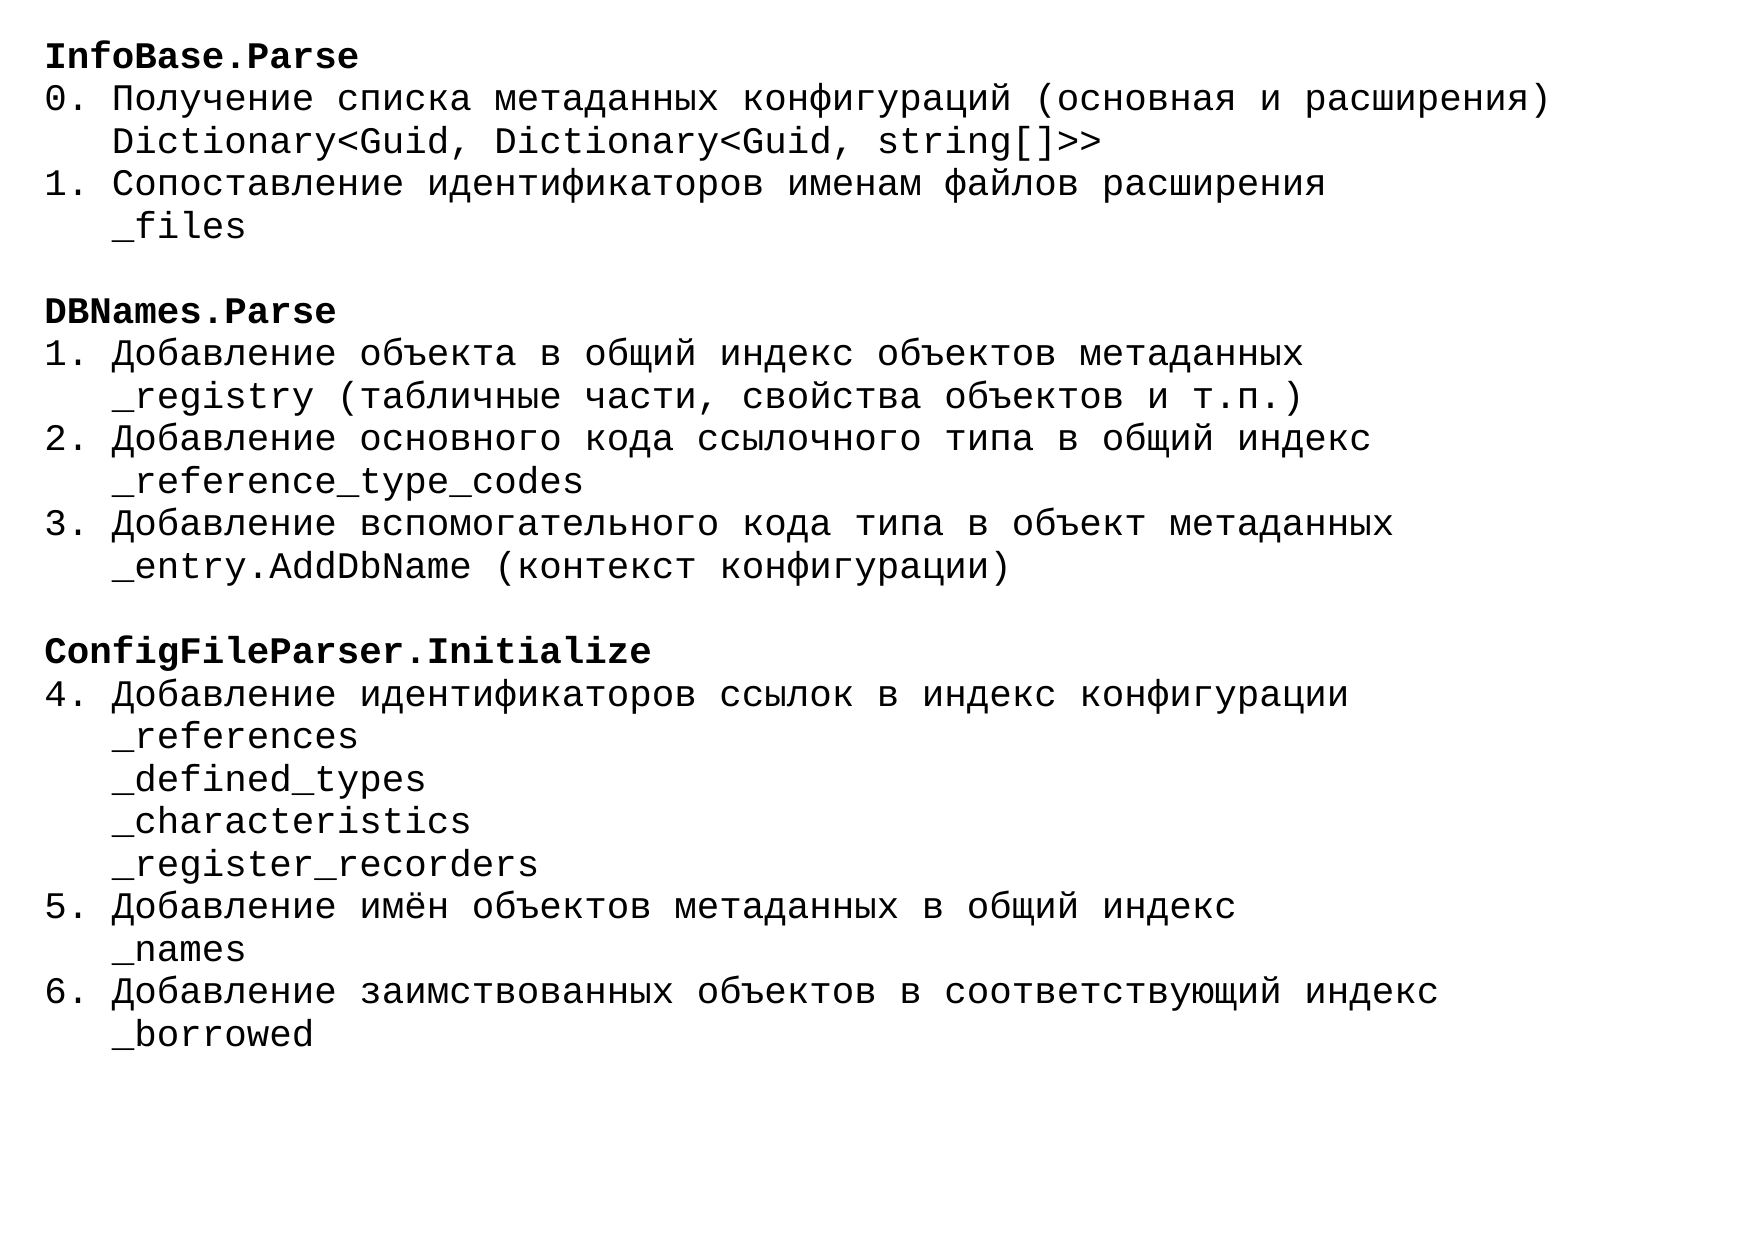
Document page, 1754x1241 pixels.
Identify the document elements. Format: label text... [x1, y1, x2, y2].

text_box InfoBase.Parse 0. Получение списка метаданных конфигураций (основная и расширения) Dictionary<Guid, Dictionary<Guid, string[]>> 1. Сопоставление идентификаторов именам файлов расширения _files DBNames.Parse 1. Добавление объекта в общий индекс объектов метаданных _registry (табличные части, свойства объектов и т.п.) 2. Добавление основного кода ссылочного типа в общий индекс _reference_type_codes 3. Добавление вспомогательного кода типа в объект метаданных _entry.AddDbName (контекст конфигурации) ConfigFileParser.Initialize 4. Добавление идентификаторов ссылок в индекс конфигурации _references _defined_types _characteristics _register_recorders 5. Добавление имён объектов метаданных в общий индекс _names 6. Добавление заимствованных объектов в соответствующий индекс _borrowed [29, 29, 1713, 1150]
